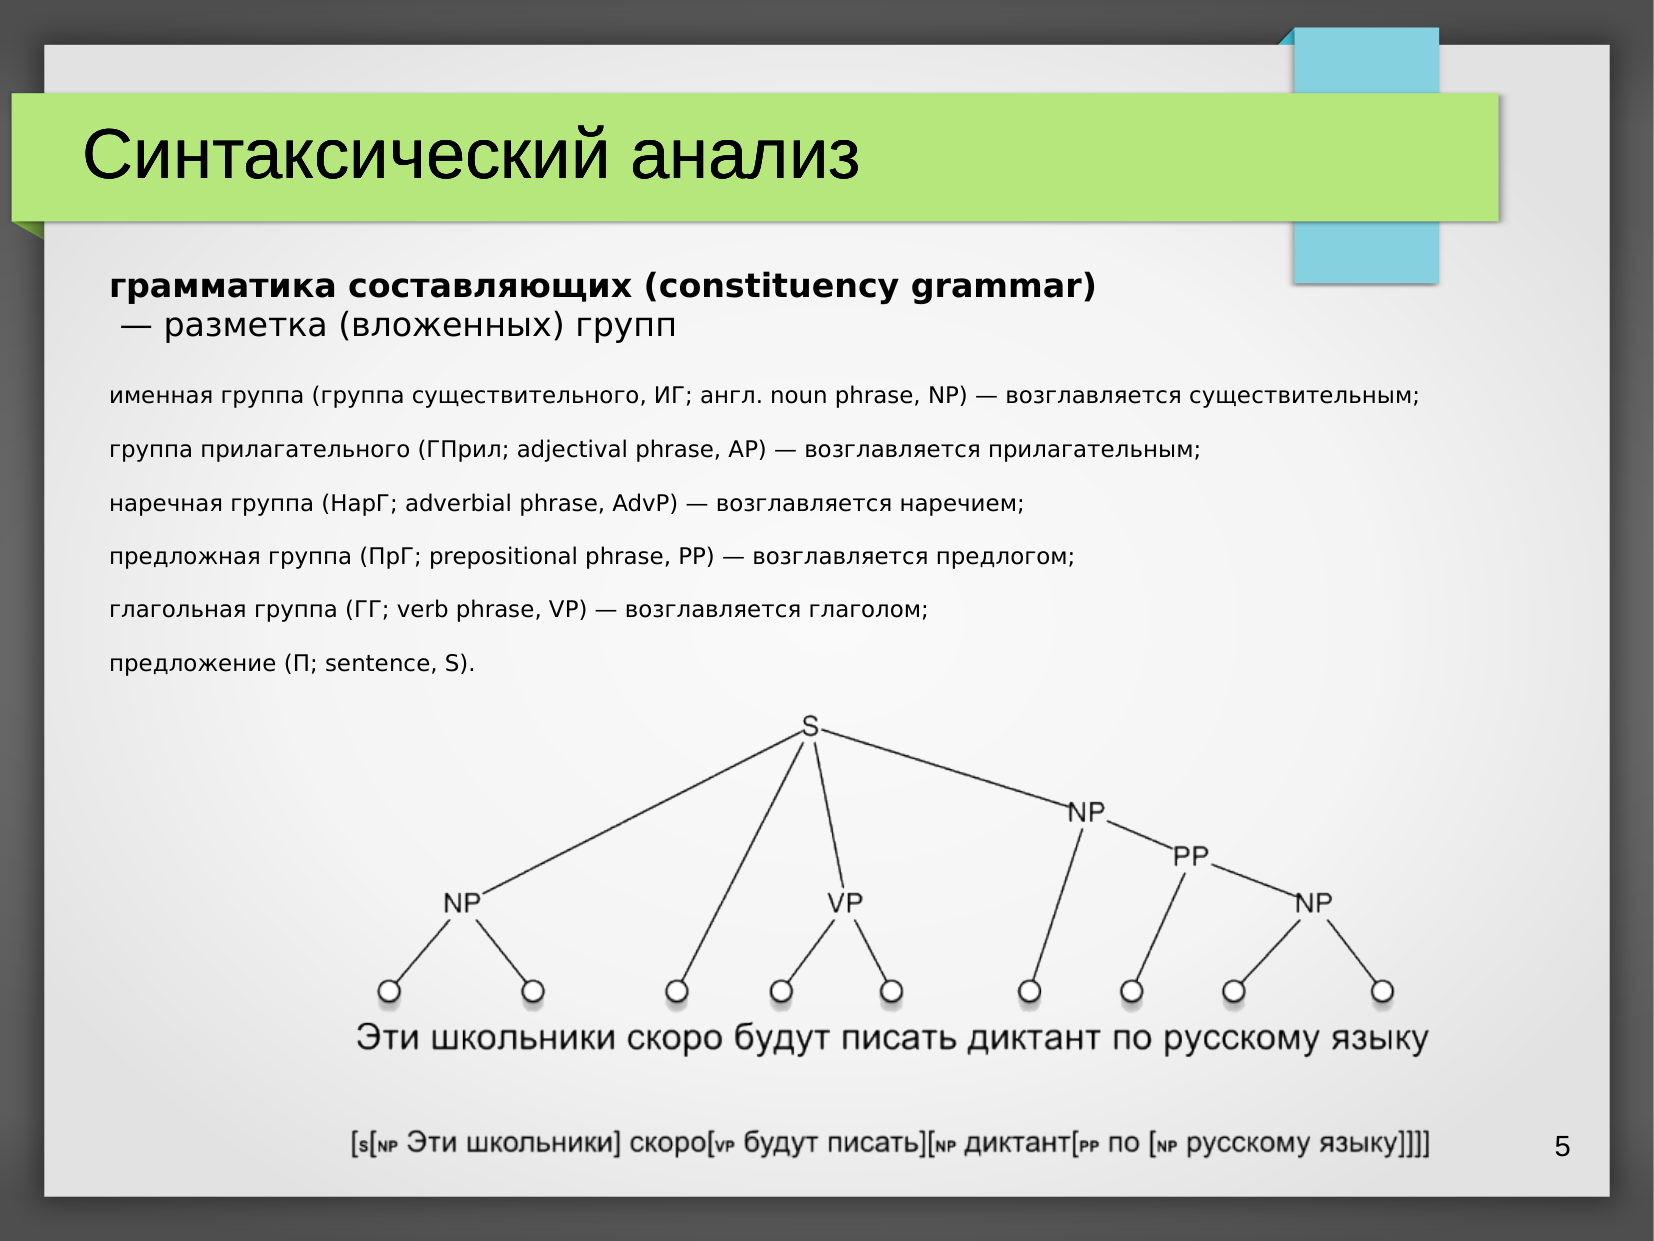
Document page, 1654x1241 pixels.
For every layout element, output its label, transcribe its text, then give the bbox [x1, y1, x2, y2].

picture [0, 0, 1654, 1241]
title Синтаксический анализ [82, 114, 993, 194]
text_box грамматика составляющих (constituency grammar) — разметка (вложенных) групп именная группа (группа существительного, ИГ; англ. noun phrase, NP) — возглавляется существительным; группа прилагательного (ГПрил; adjectival phrase, AP) — возглавляется прилагательным; наречная группа (НарГ; adverbial phrase, AdvP) — возглавляется наречием; предложная группа (ПрГ; prepositional phrase, PP) — возглавляется предлогом; глагольная группа (ГГ; verb phrase, VP) — возглавляется глаголом; предложение (П; sentence, S). [94, 259, 1453, 712]
